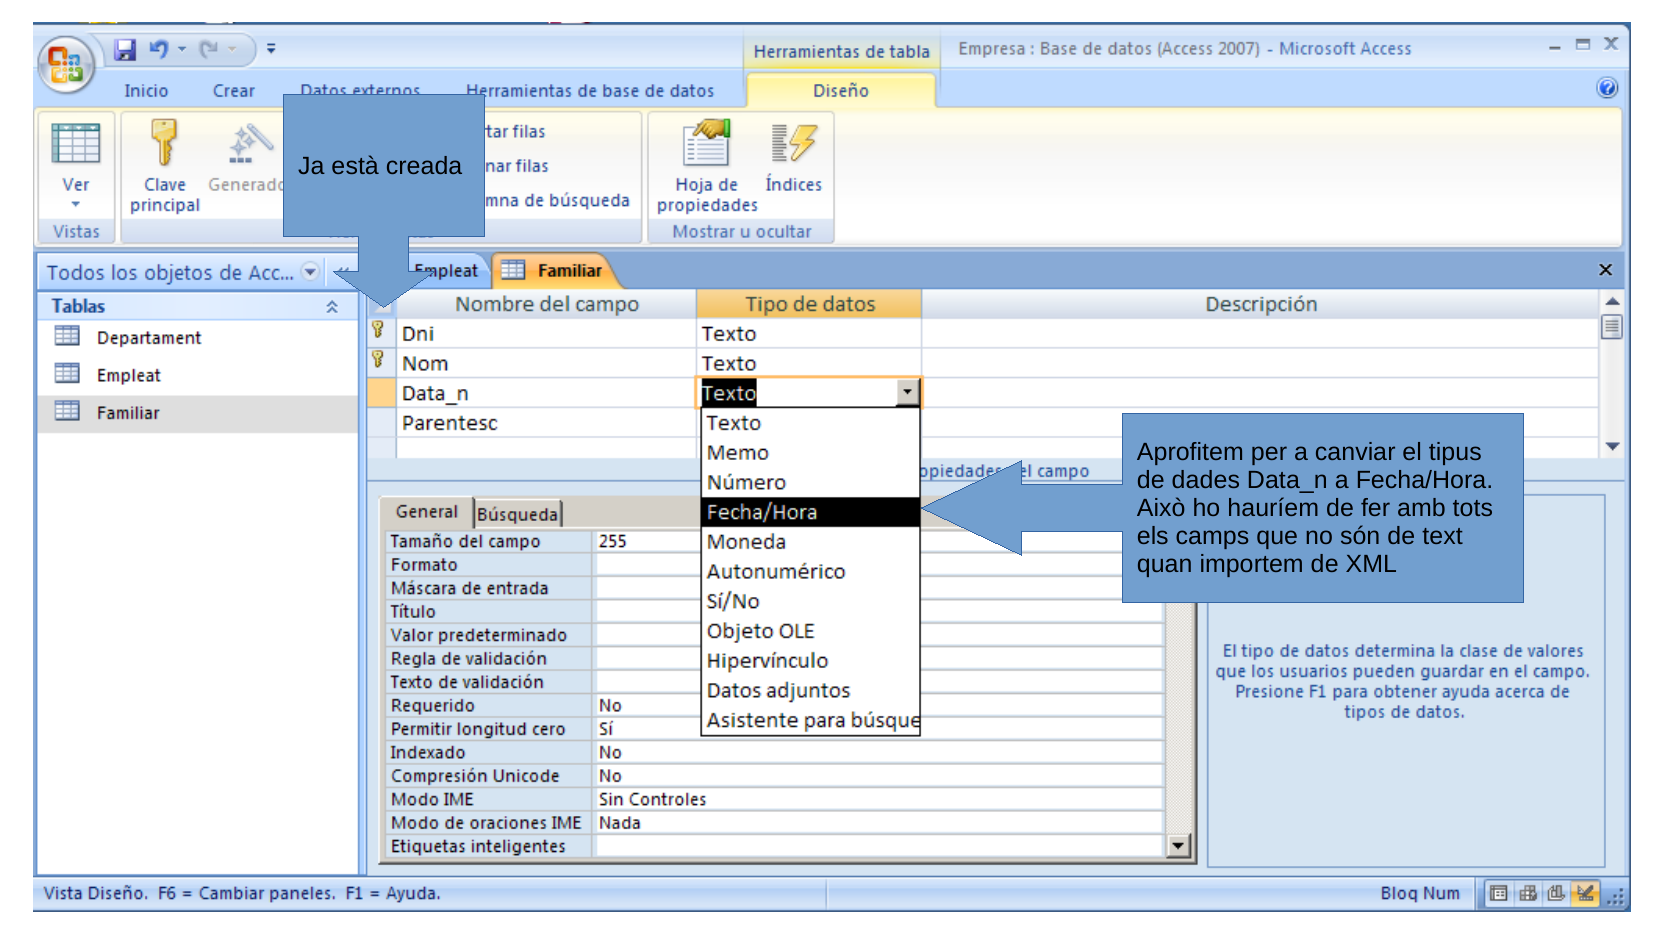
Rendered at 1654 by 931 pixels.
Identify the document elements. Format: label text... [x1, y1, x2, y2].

text_box Ja està creada [283, 94, 485, 308]
picture [33, 22, 1631, 912]
text_box Aprofitem per a canviar el tipus de dades Data_n a Fecha/Hora. Això ho hauríem de fer amb tots els camps que no són de text quan importem de XML [921, 413, 1524, 603]
